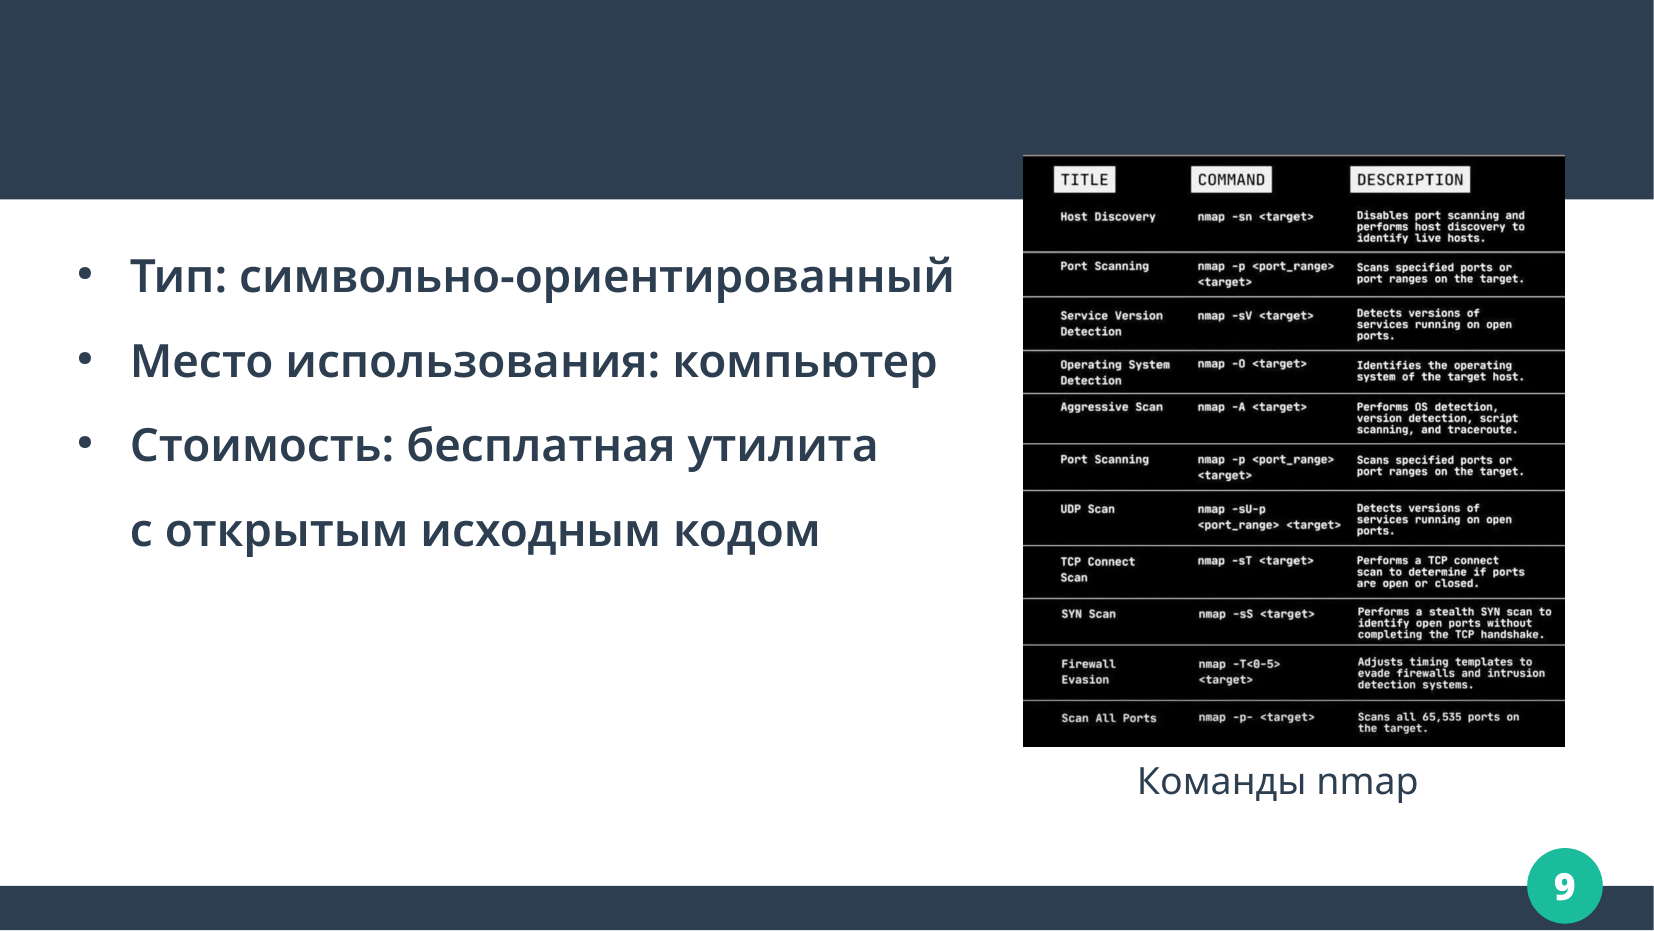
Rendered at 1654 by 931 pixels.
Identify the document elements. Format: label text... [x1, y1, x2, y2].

picture [1023, 154, 1565, 747]
text_box Команды nmap [1122, 746, 1434, 813]
list Тип: символьно-ориентированный Место использования: компьютер Стоимость: бесплатная утилита с открытым исходным кодом [59, 243, 1595, 864]
